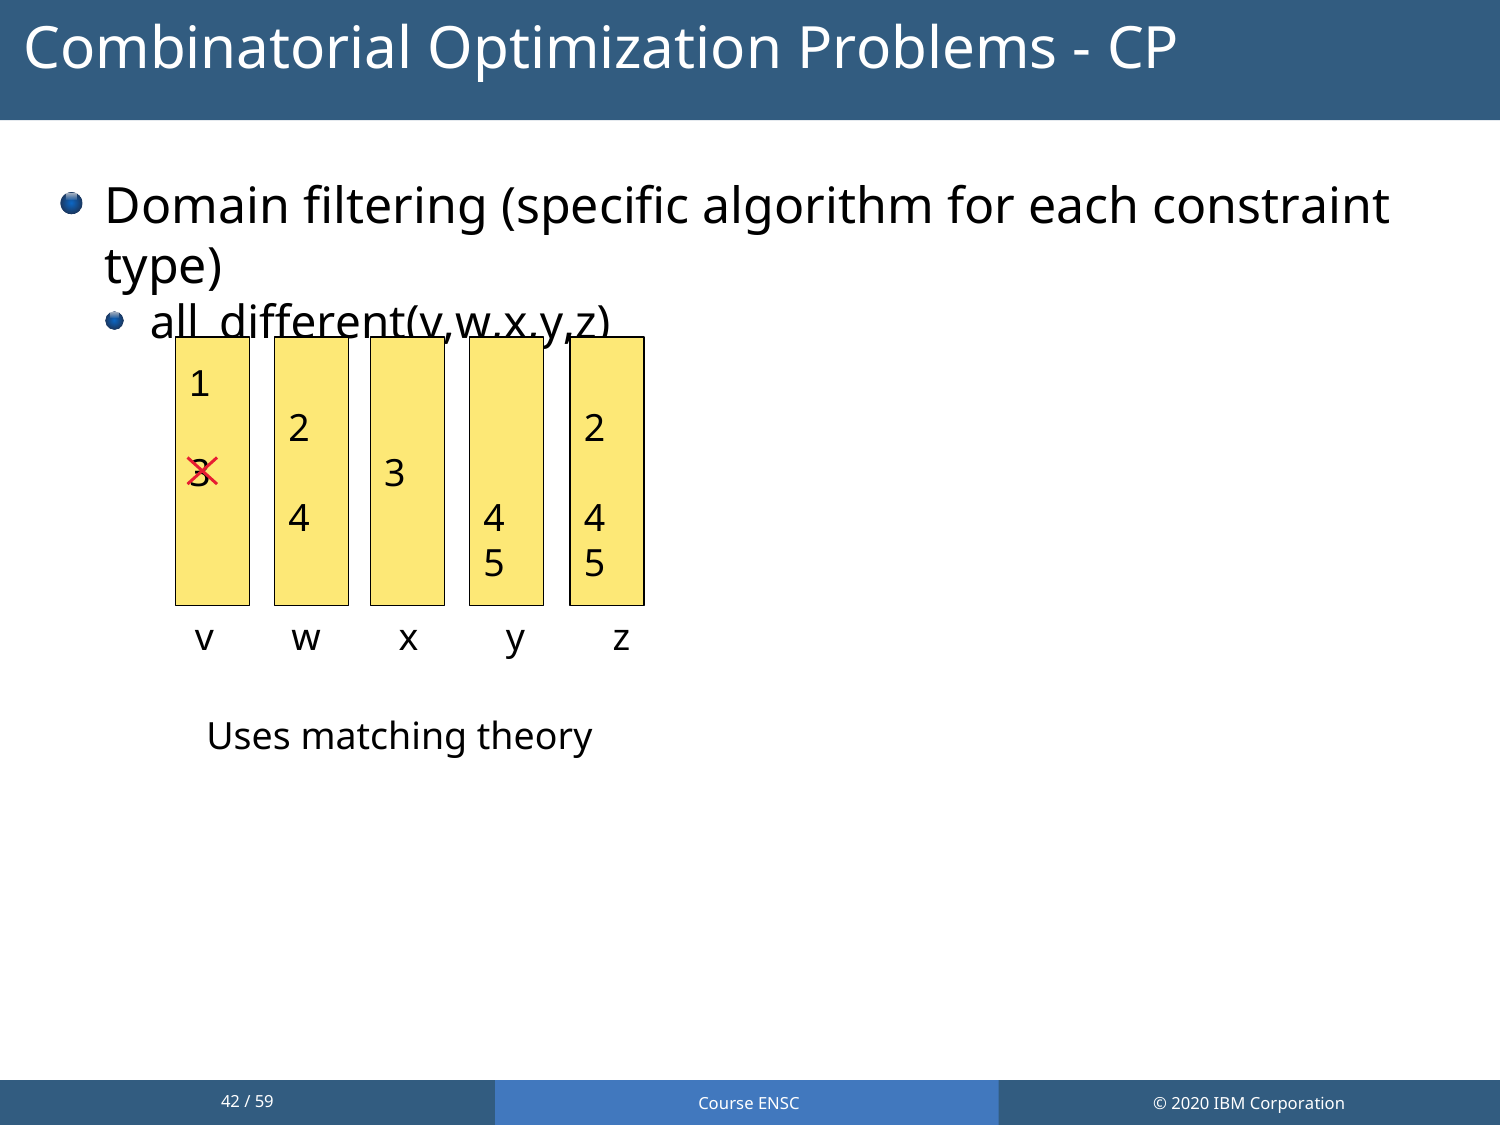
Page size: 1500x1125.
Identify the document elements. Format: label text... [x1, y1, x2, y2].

text_box 2 4 5 [570, 337, 644, 606]
list Domain filtering (specific algorithm for each constraint type) all_different(v,w,x,y,z) [45, 165, 1486, 1051]
text_box Uses matching theory [191, 705, 593, 765]
title Combinatorial Optimization Problems - CP [0, 0, 1500, 121]
text_box v w x y z [180, 605, 632, 666]
text_box 3 [370, 337, 445, 606]
text_box 4 5 [469, 337, 544, 606]
text_box 1 3 [175, 337, 250, 606]
text_box 2 4 [274, 337, 349, 605]
